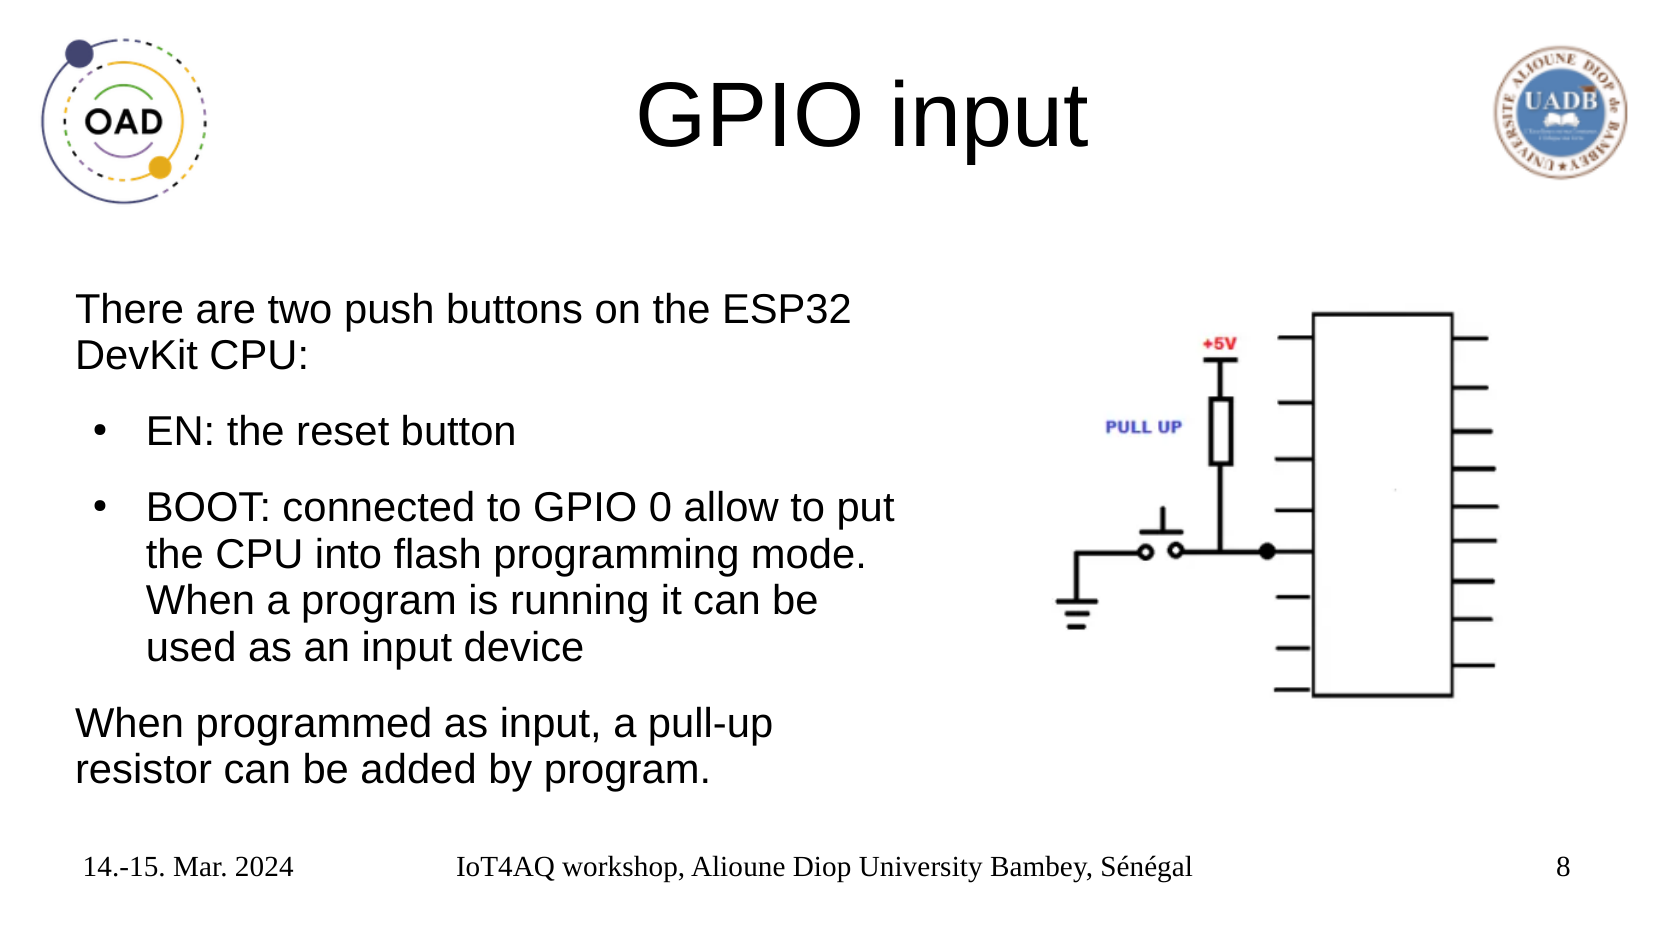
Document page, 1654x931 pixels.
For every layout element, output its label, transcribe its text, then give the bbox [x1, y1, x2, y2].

picture [1024, 270, 1564, 709]
picture [0, 24, 242, 225]
picture [1482, 37, 1641, 188]
title GPIO input [278, 37, 1446, 193]
list There are two push buttons on the ESP32 DevKit CPU: EN: the reset button BOOT: connected to GPIO 0 allow to put the CPU into flash programming mode. When a program is running it can be used as an input device When programmed as input, a pull-up resistor can be added by program. [75, 285, 901, 826]
